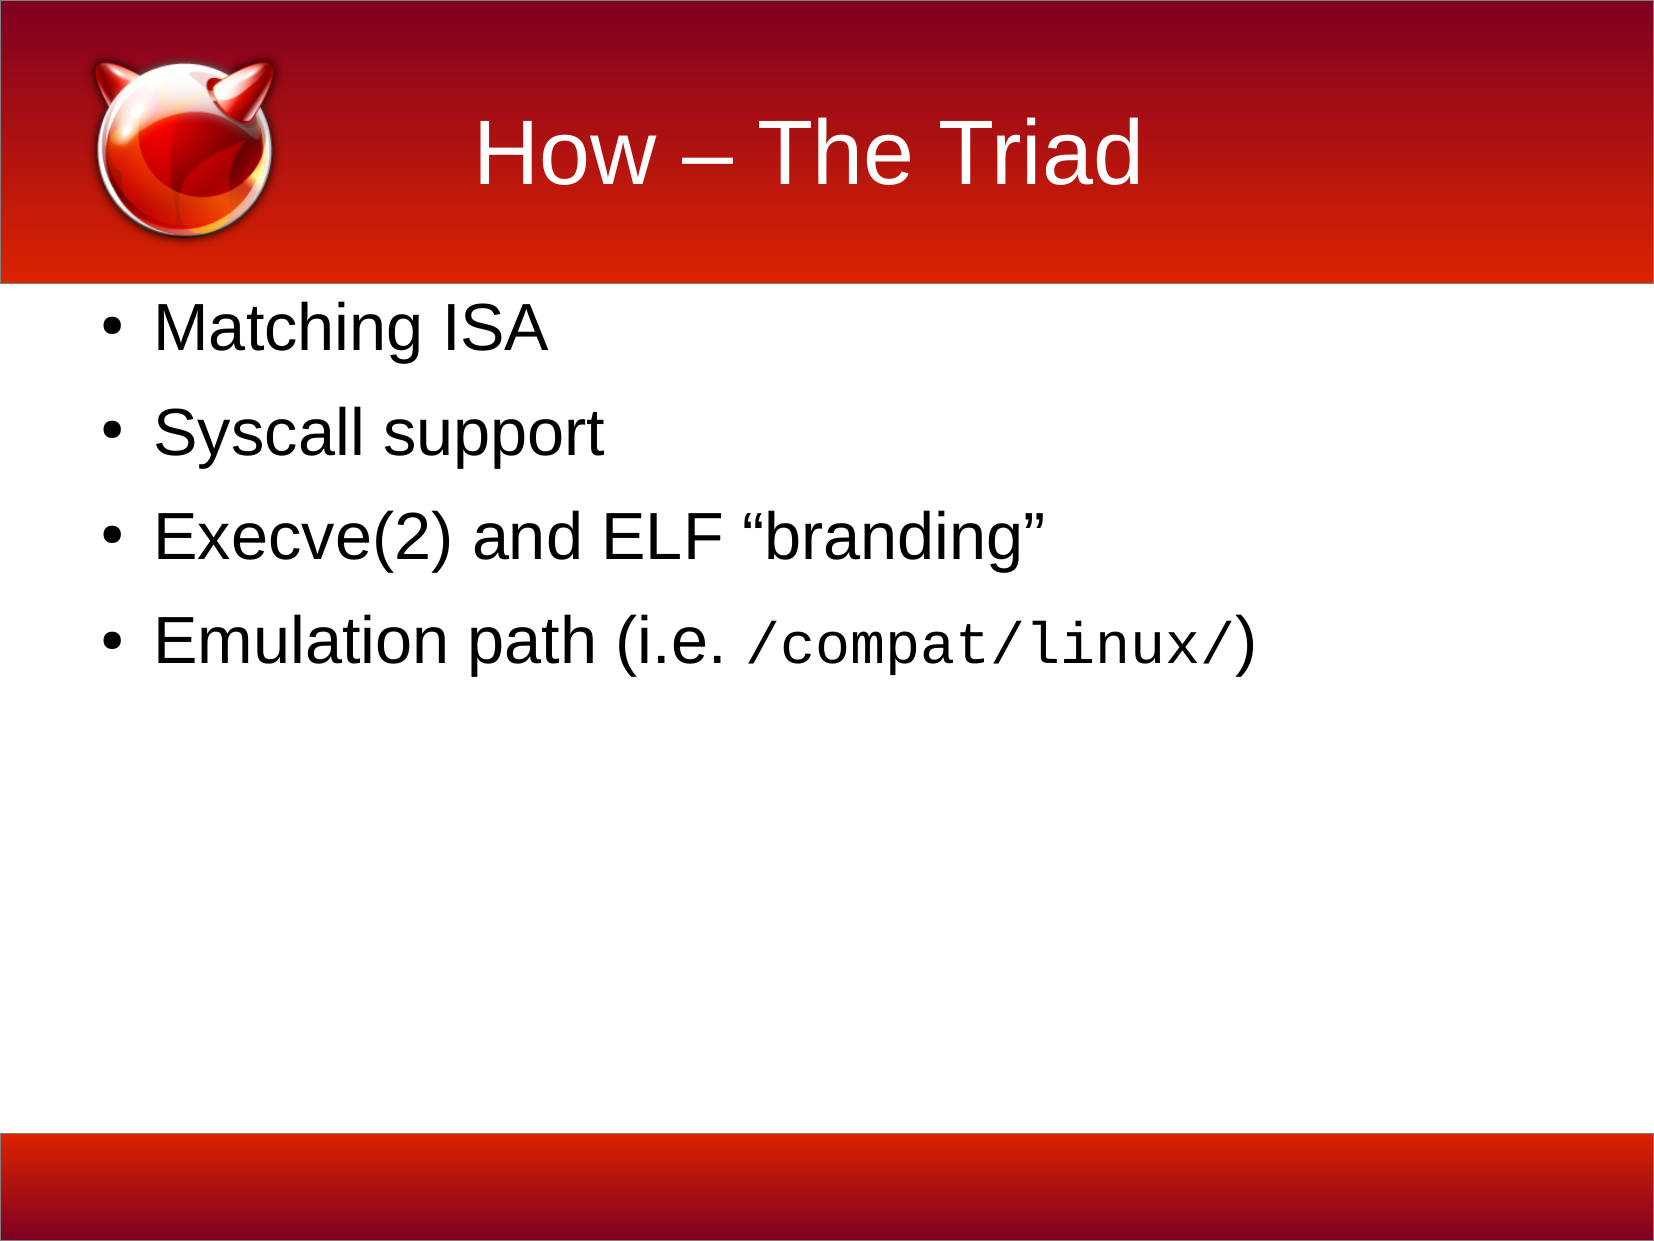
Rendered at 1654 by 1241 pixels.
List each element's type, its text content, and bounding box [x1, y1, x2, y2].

title How – The Triad [82, 49, 1536, 257]
list Matching ISA Syscall support Execve(2) and ELF “branding” Emulation path (i.e. /compat/linux/) [82, 290, 1538, 1010]
